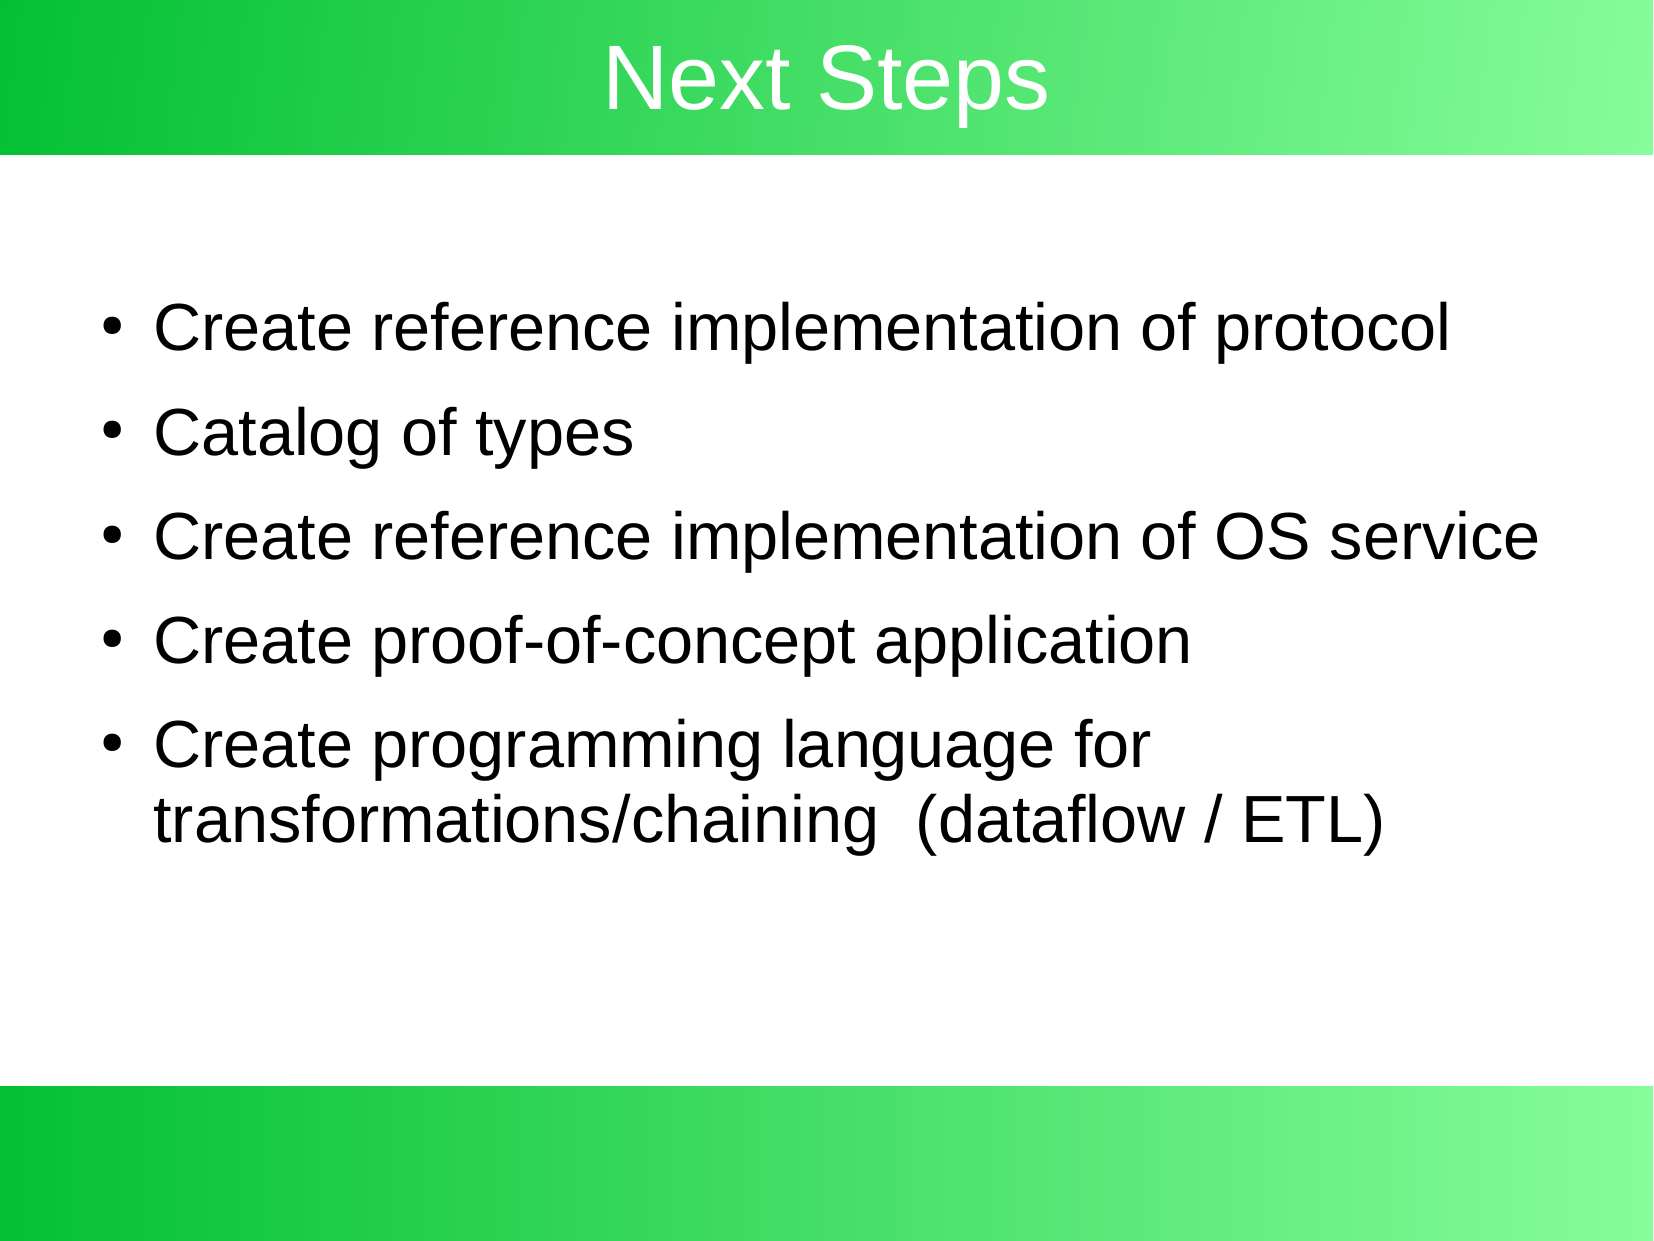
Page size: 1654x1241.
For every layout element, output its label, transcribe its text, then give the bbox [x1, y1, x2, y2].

title Next Steps [82, 25, 1571, 130]
list Create reference implementation of protocol Catalog of types Create reference implementation of OS service Create proof-of-concept application Create programming language for transformations/chaining (dataflow / ETL) [82, 290, 1571, 1010]
